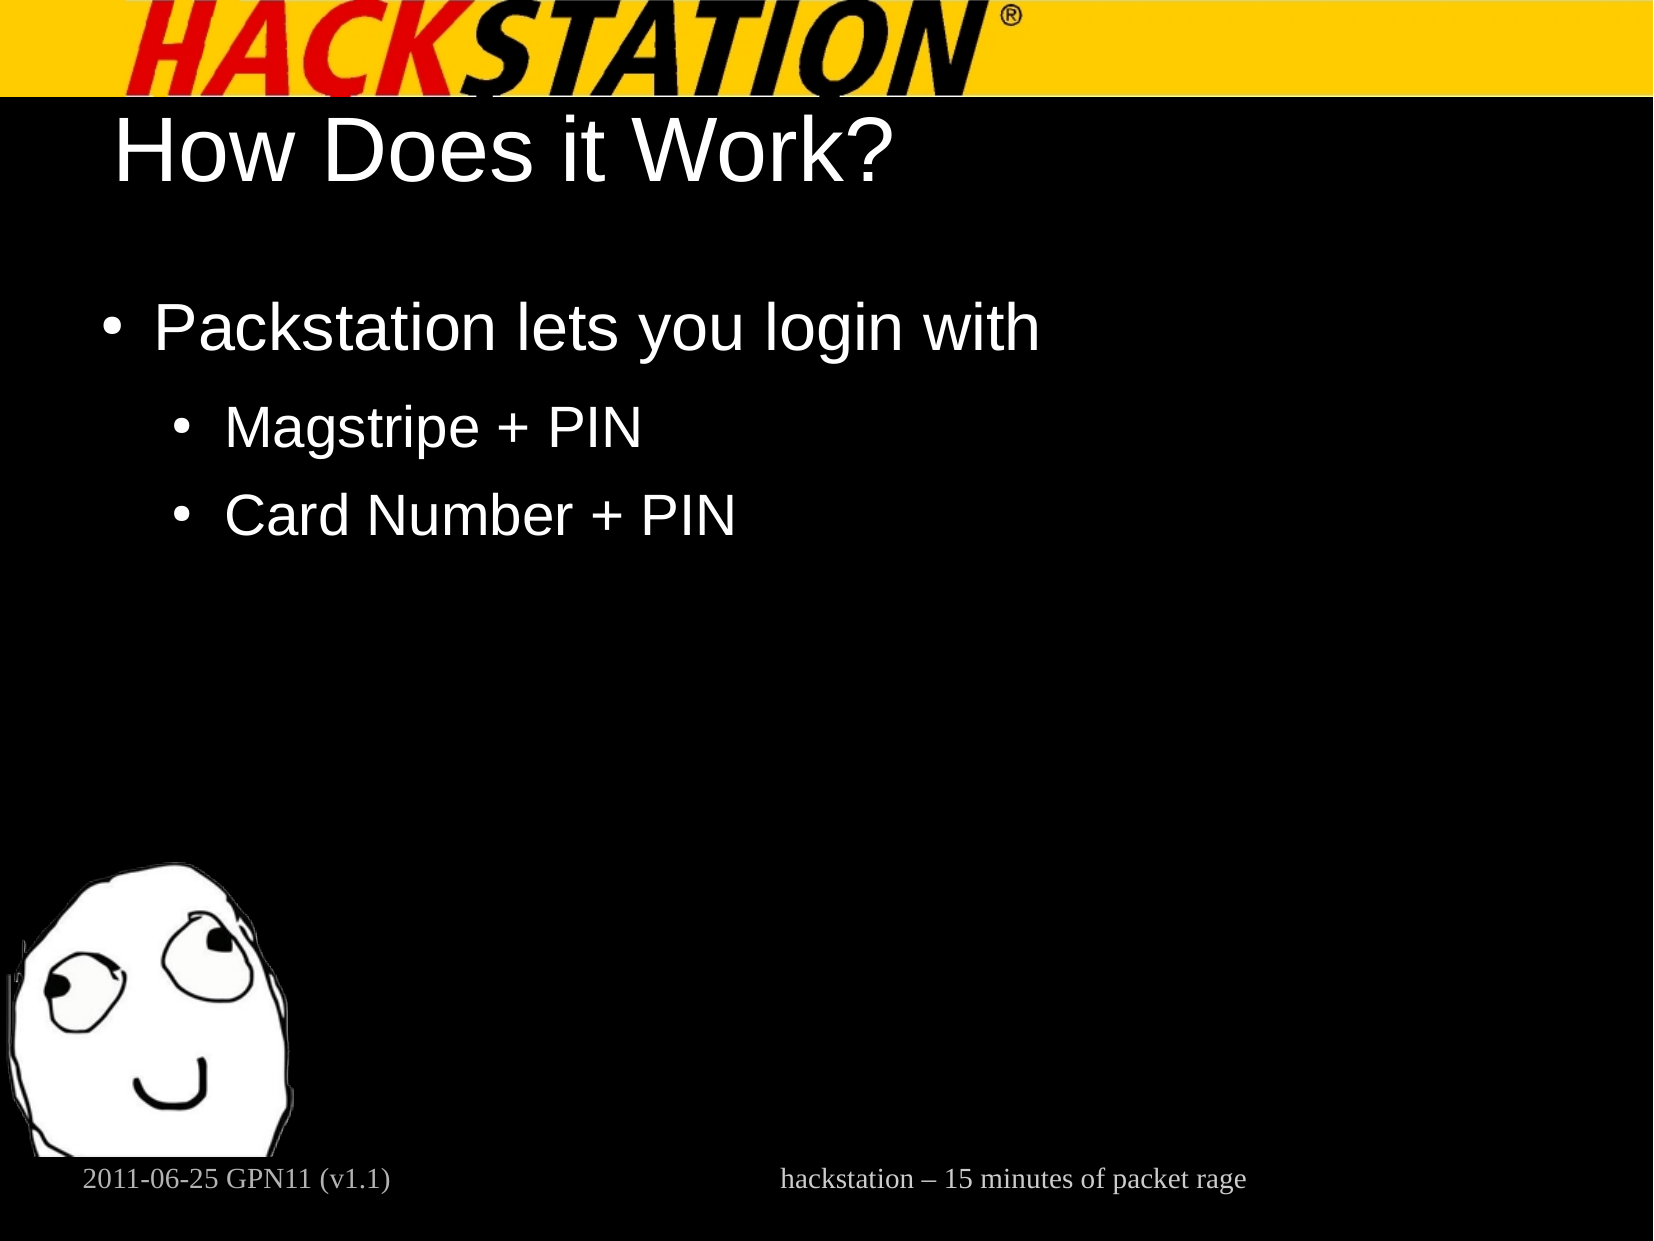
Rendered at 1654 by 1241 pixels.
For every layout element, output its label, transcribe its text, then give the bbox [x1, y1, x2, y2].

picture [0, 0, 1653, 97]
list Packstation lets you login with Magstripe + PIN Card Number + PIN [82, 290, 1571, 1109]
title How Does it Work? [112, 75, 1571, 226]
picture [0, 862, 338, 1157]
